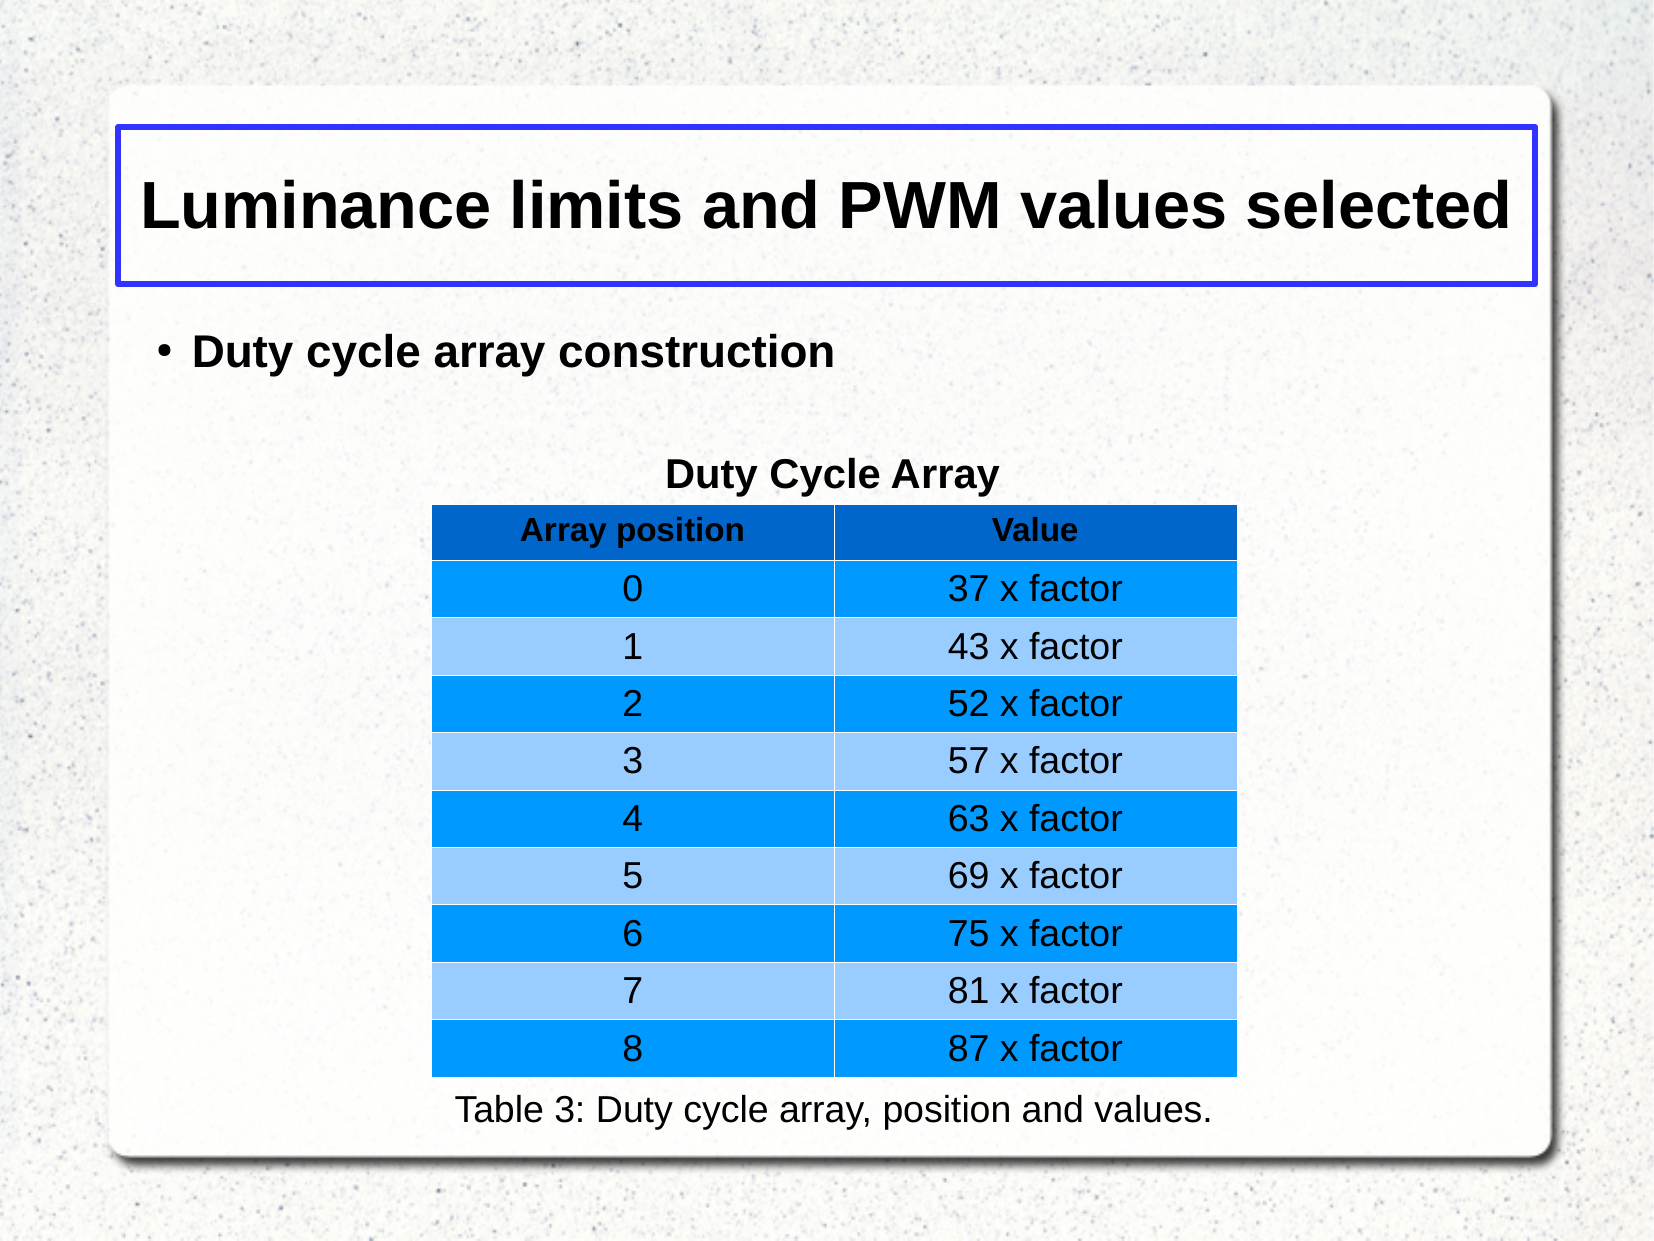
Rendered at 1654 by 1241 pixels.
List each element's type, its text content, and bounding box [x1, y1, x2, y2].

table_cell 4 [432, 791, 834, 847]
table_cell 81 x factor [835, 963, 1237, 1019]
table_cell 8 [432, 1020, 834, 1077]
table_cell 57 x factor [835, 733, 1237, 790]
table_cell 52 x factor [835, 676, 1237, 732]
table_cell 5 [432, 848, 834, 904]
table_header Value [835, 505, 1237, 560]
text_box Duty Cycle Array [437, 442, 1229, 506]
table_cell 6 [432, 905, 834, 962]
table_cell 75 x factor [835, 905, 1237, 962]
table_cell 87 x factor [835, 1020, 1237, 1077]
table_header Array position [432, 505, 834, 560]
table_cell 3 [432, 733, 834, 790]
table_cell 37 x factor [835, 561, 1237, 617]
picture [0, 0, 1654, 1241]
table_cell 69 x factor [835, 848, 1237, 904]
title Luminance limits and PWM values selected [118, 126, 1536, 285]
table_cell 7 [432, 963, 834, 1019]
text_box Table 3: Duty cycle array, position and values. [431, 1080, 1237, 1138]
table_cell 63 x factor [835, 791, 1237, 847]
text_box Duty cycle array construction [141, 318, 898, 386]
table_cell 1 [432, 618, 834, 675]
table_cell 2 [432, 676, 834, 732]
table_cell 43 x factor [835, 618, 1237, 675]
table_cell 0 [432, 561, 834, 617]
